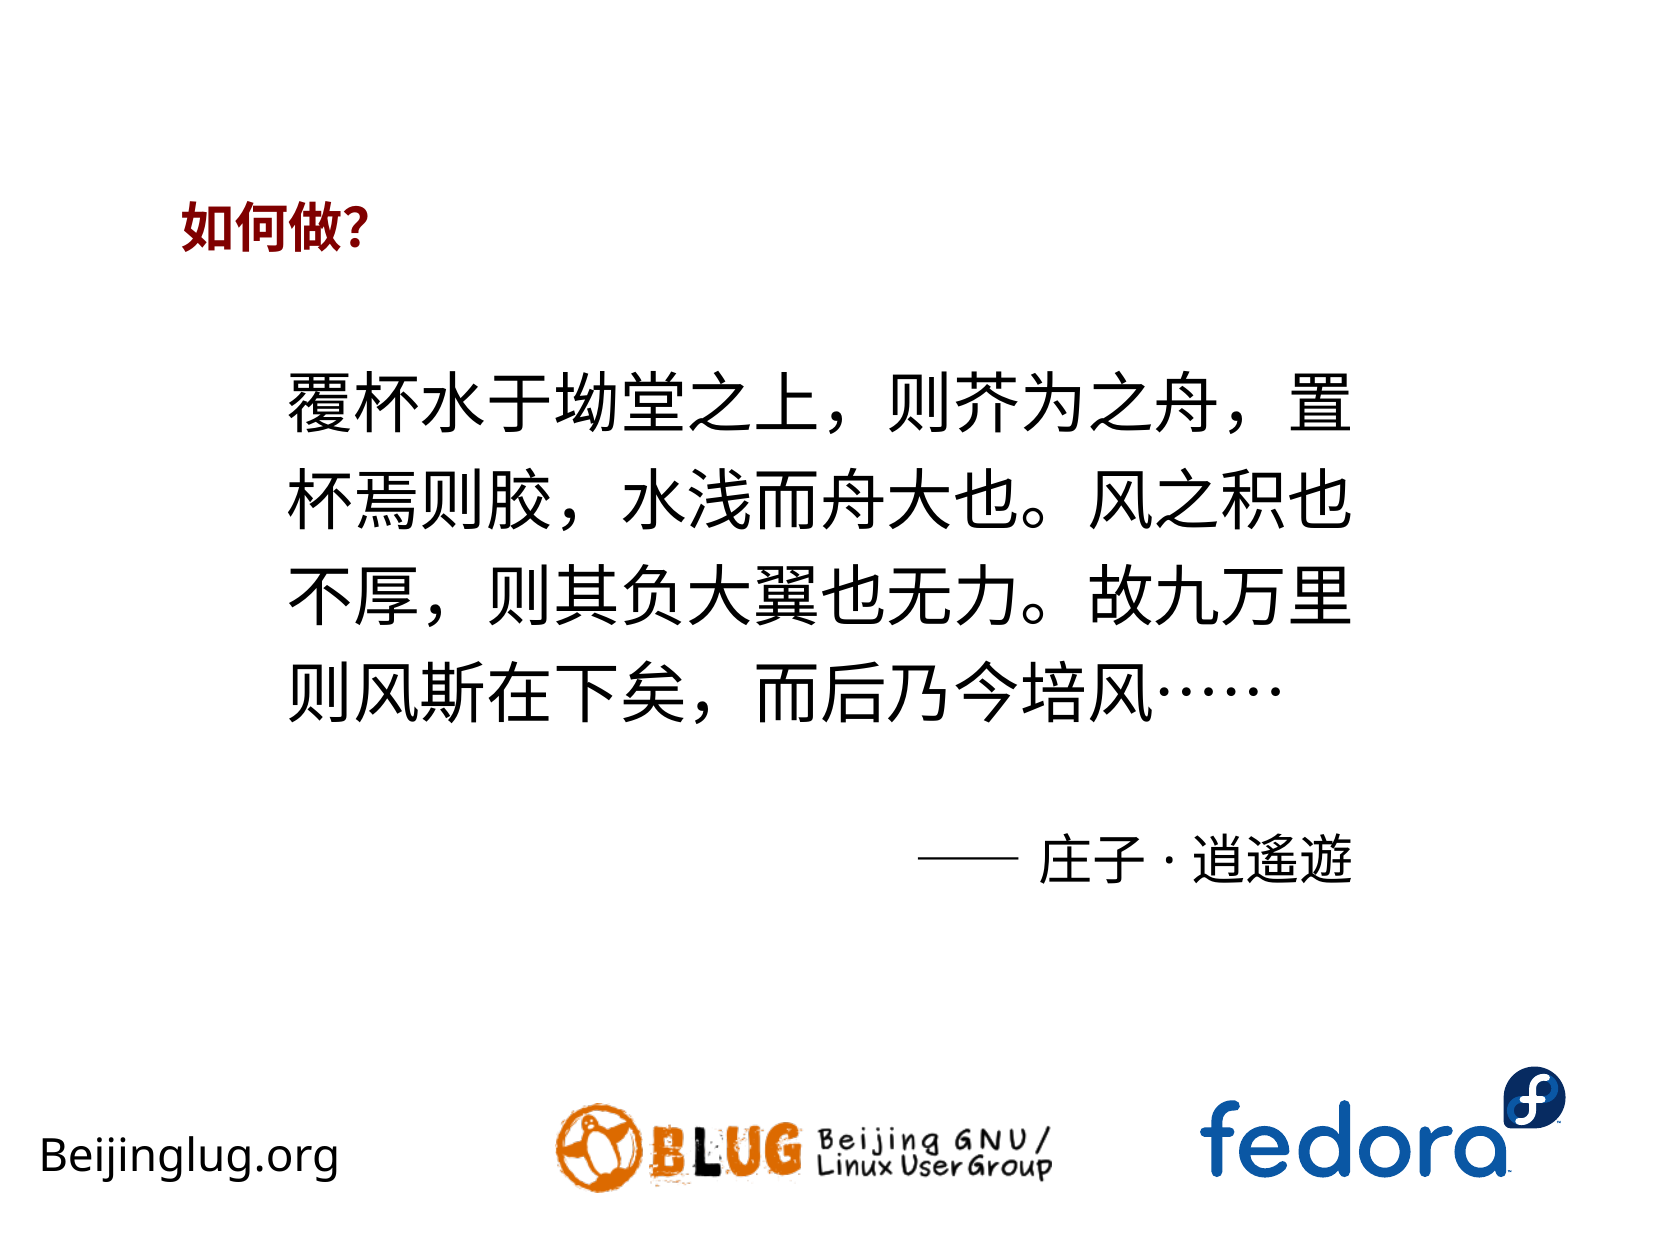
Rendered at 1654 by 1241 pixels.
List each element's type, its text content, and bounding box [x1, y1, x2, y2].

picture [555, 1103, 1052, 1193]
text_box 如何做？ [165, 177, 422, 265]
text_box 覆杯水于坳堂之上，则芥为之舟，置杯焉则胶，水浅而舟大也。风之积也不厚，则其负大翼也无力。故九万里则风斯在下矣，而后乃今培风…… ——庄子·逍遙遊 [271, 342, 1406, 870]
